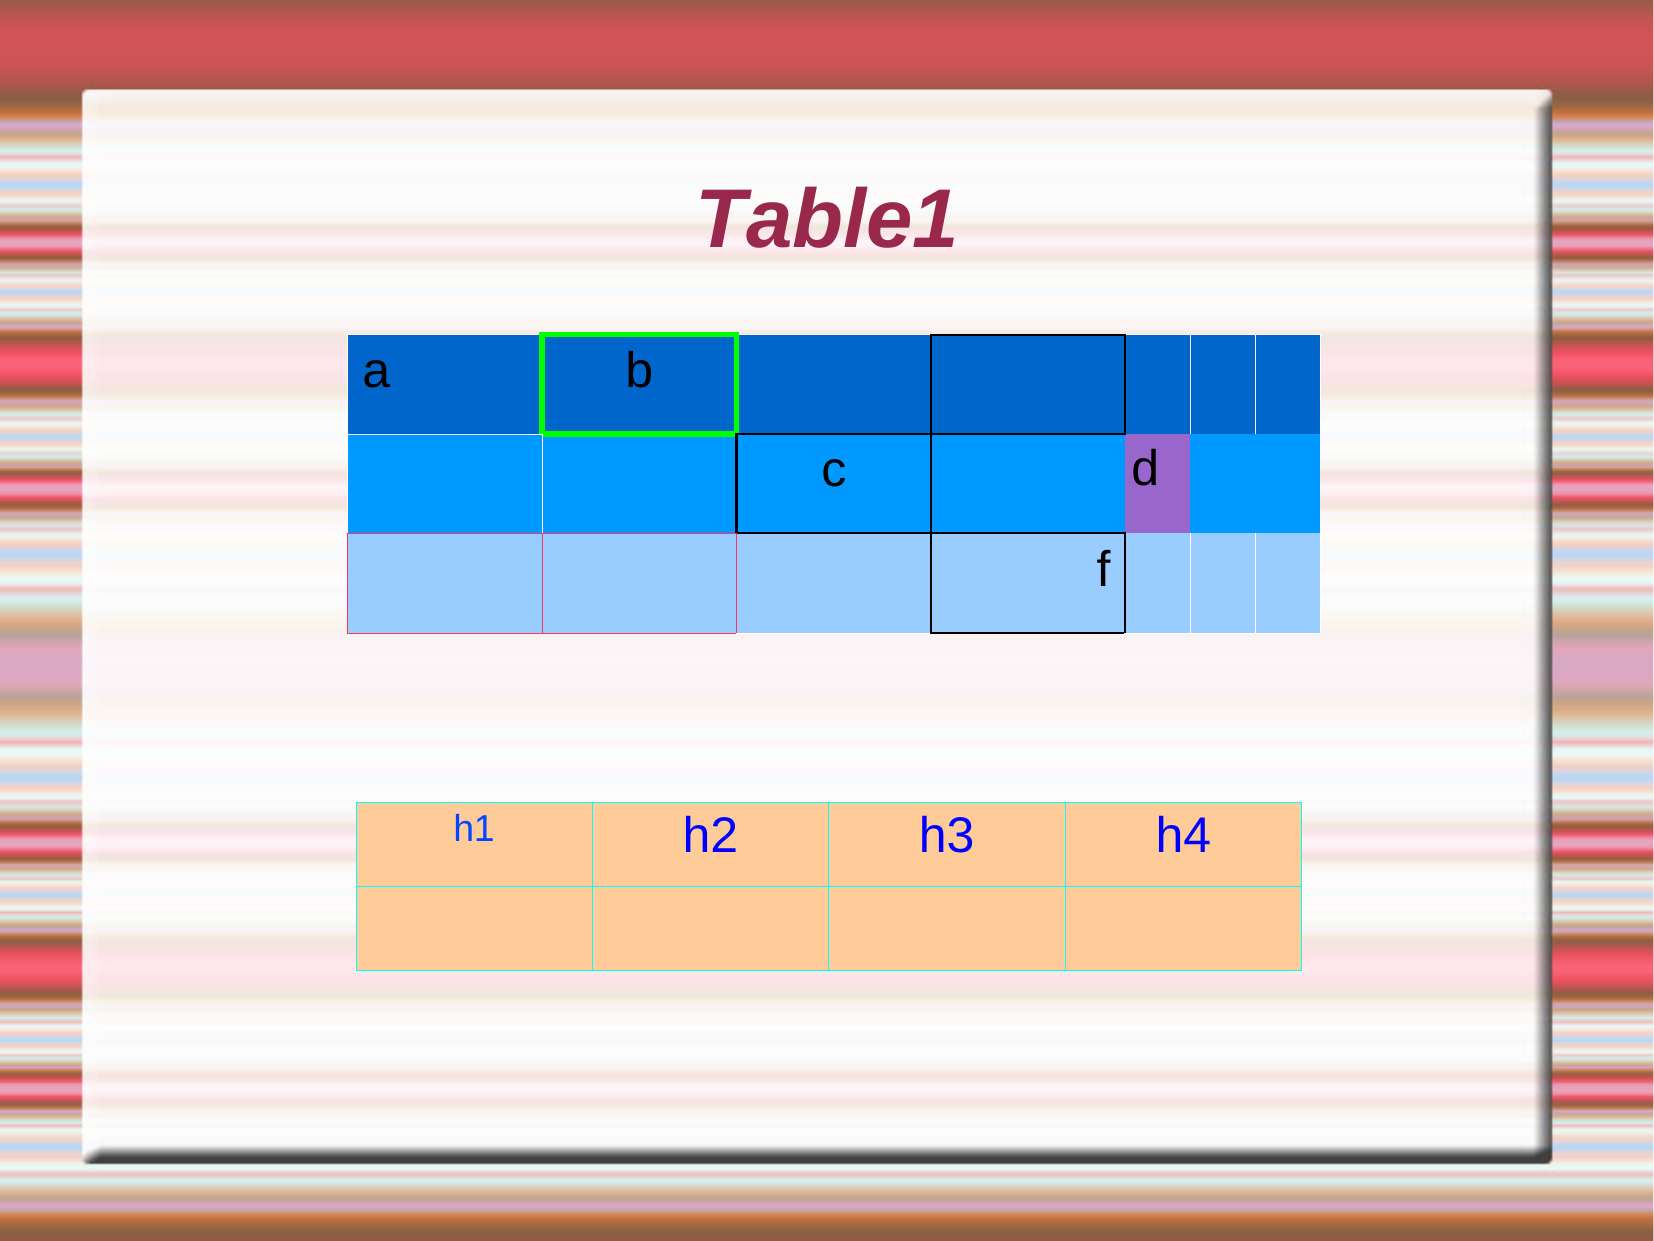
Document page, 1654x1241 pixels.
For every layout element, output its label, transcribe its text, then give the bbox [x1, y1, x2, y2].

table_header a [348, 335, 539, 434]
table_cell d [1125, 434, 1190, 533]
table_header h3 [829, 803, 1065, 886]
table_header [1126, 335, 1190, 434]
table_cell [543, 437, 735, 533]
table_header [932, 336, 1124, 433]
table_header h1 [357, 803, 592, 886]
table_cell [543, 534, 736, 633]
table_header h4 [1066, 803, 1301, 886]
table_cell c [738, 435, 930, 532]
table_header h2 [593, 803, 828, 886]
title Table1 [121, 114, 1534, 322]
table_cell [1066, 887, 1301, 970]
table_header [739, 335, 930, 433]
table_cell [737, 534, 930, 633]
table_cell [1256, 533, 1320, 633]
table_cell [348, 534, 542, 633]
table_header [1256, 335, 1320, 434]
picture [0, 0, 1654, 1241]
table_cell [932, 435, 1125, 532]
table_cell [593, 887, 828, 970]
table_cell [1255, 434, 1320, 533]
table_header b [545, 337, 734, 431]
table_cell [348, 435, 542, 533]
table_cell [357, 887, 592, 970]
table_cell [1126, 533, 1190, 633]
table_cell f [932, 534, 1124, 632]
table_cell [1190, 434, 1255, 533]
table_cell [829, 887, 1065, 970]
table_cell [1191, 533, 1255, 633]
table_header [1191, 335, 1255, 434]
